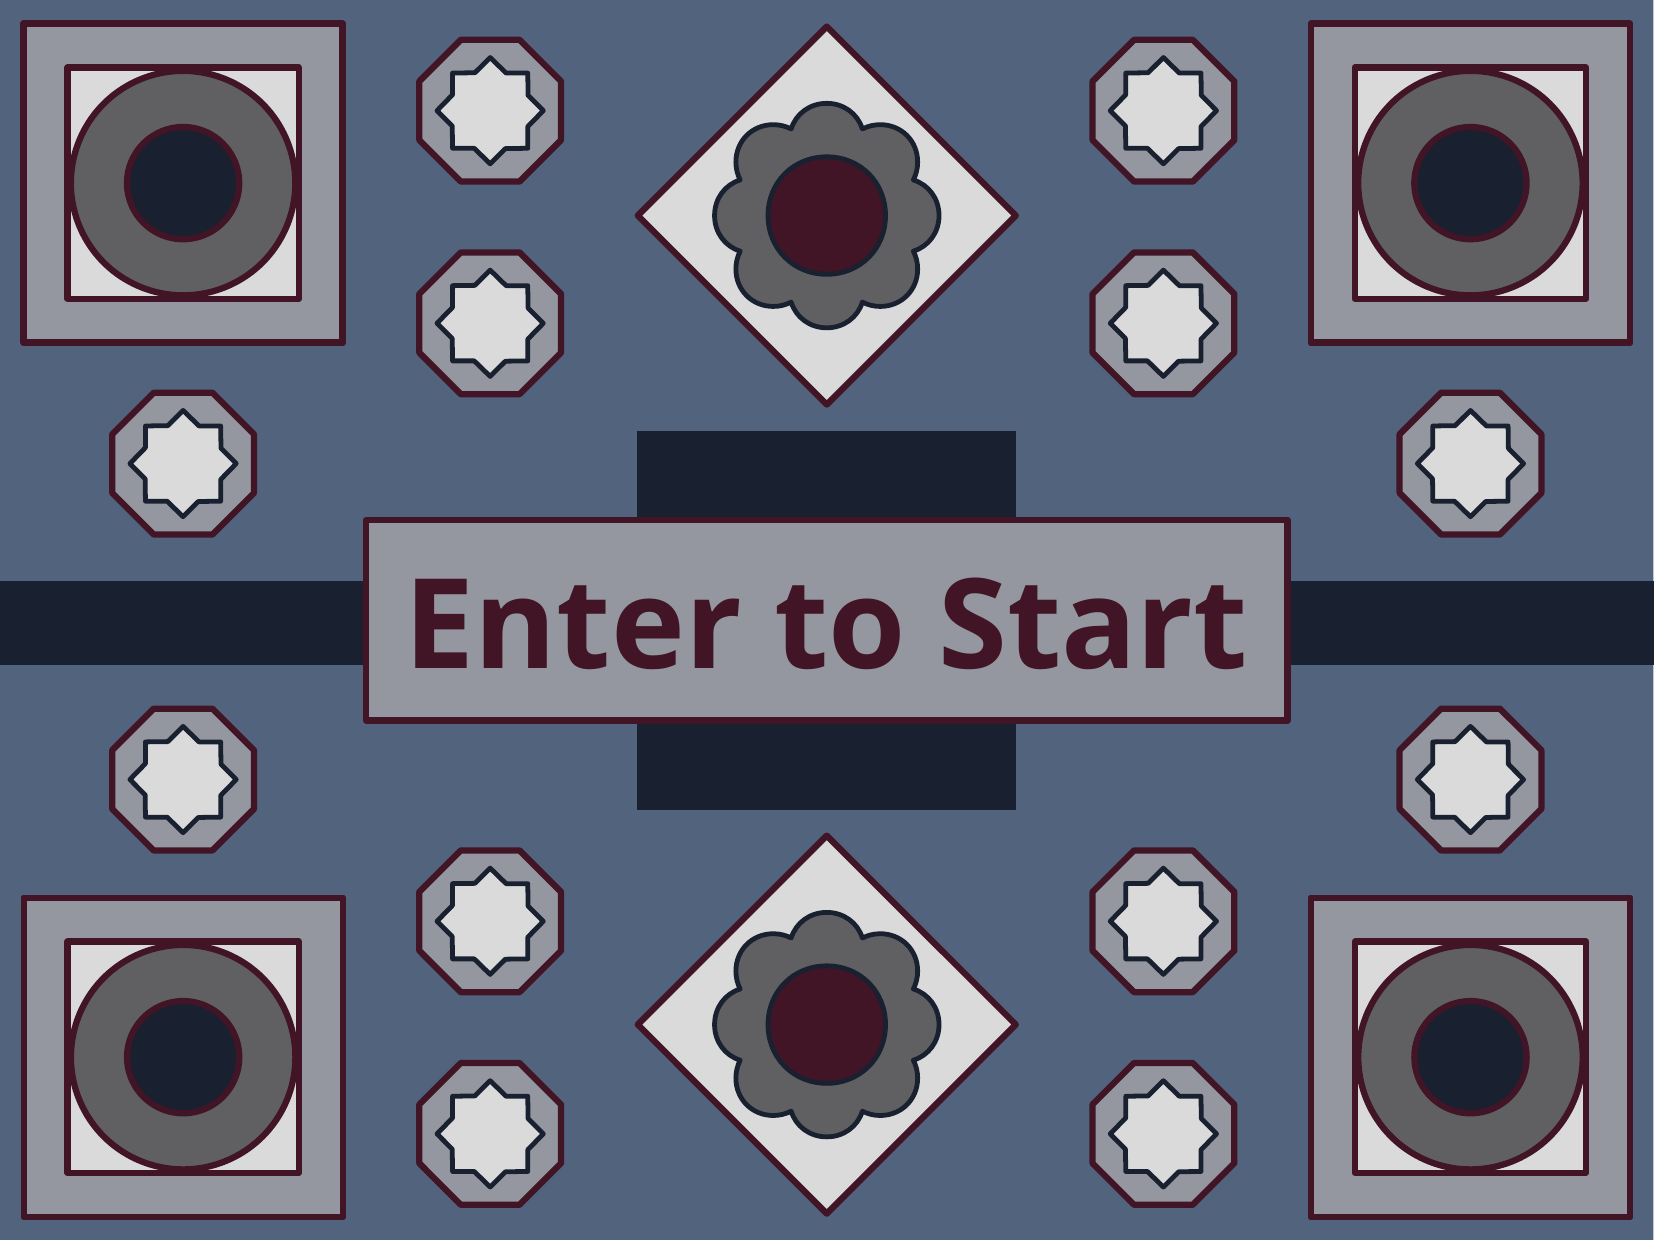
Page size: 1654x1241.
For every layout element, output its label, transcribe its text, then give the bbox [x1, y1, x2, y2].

text_box [112, 708, 254, 851]
text_box [419, 1062, 562, 1205]
text_box [419, 252, 562, 395]
text_box Enter to Start [366, 519, 1288, 721]
text_box [419, 850, 562, 993]
text_box [637, 835, 1016, 1214]
text_box [637, 431, 1016, 519]
text_box [112, 392, 254, 535]
text_box [637, 721, 1016, 810]
text_box [1310, 23, 1630, 343]
text_box [419, 39, 562, 182]
text_box [1288, 581, 1654, 665]
text_box [1092, 850, 1235, 993]
text_box [0, 581, 366, 665]
text_box [1092, 39, 1235, 182]
text_box [1092, 1062, 1235, 1205]
text_box [23, 897, 343, 1217]
text_box [1399, 392, 1542, 535]
text_box [1399, 708, 1542, 851]
text_box [23, 23, 343, 343]
text_box [1311, 897, 1631, 1217]
text_box [1092, 252, 1235, 395]
text_box [637, 26, 1016, 405]
